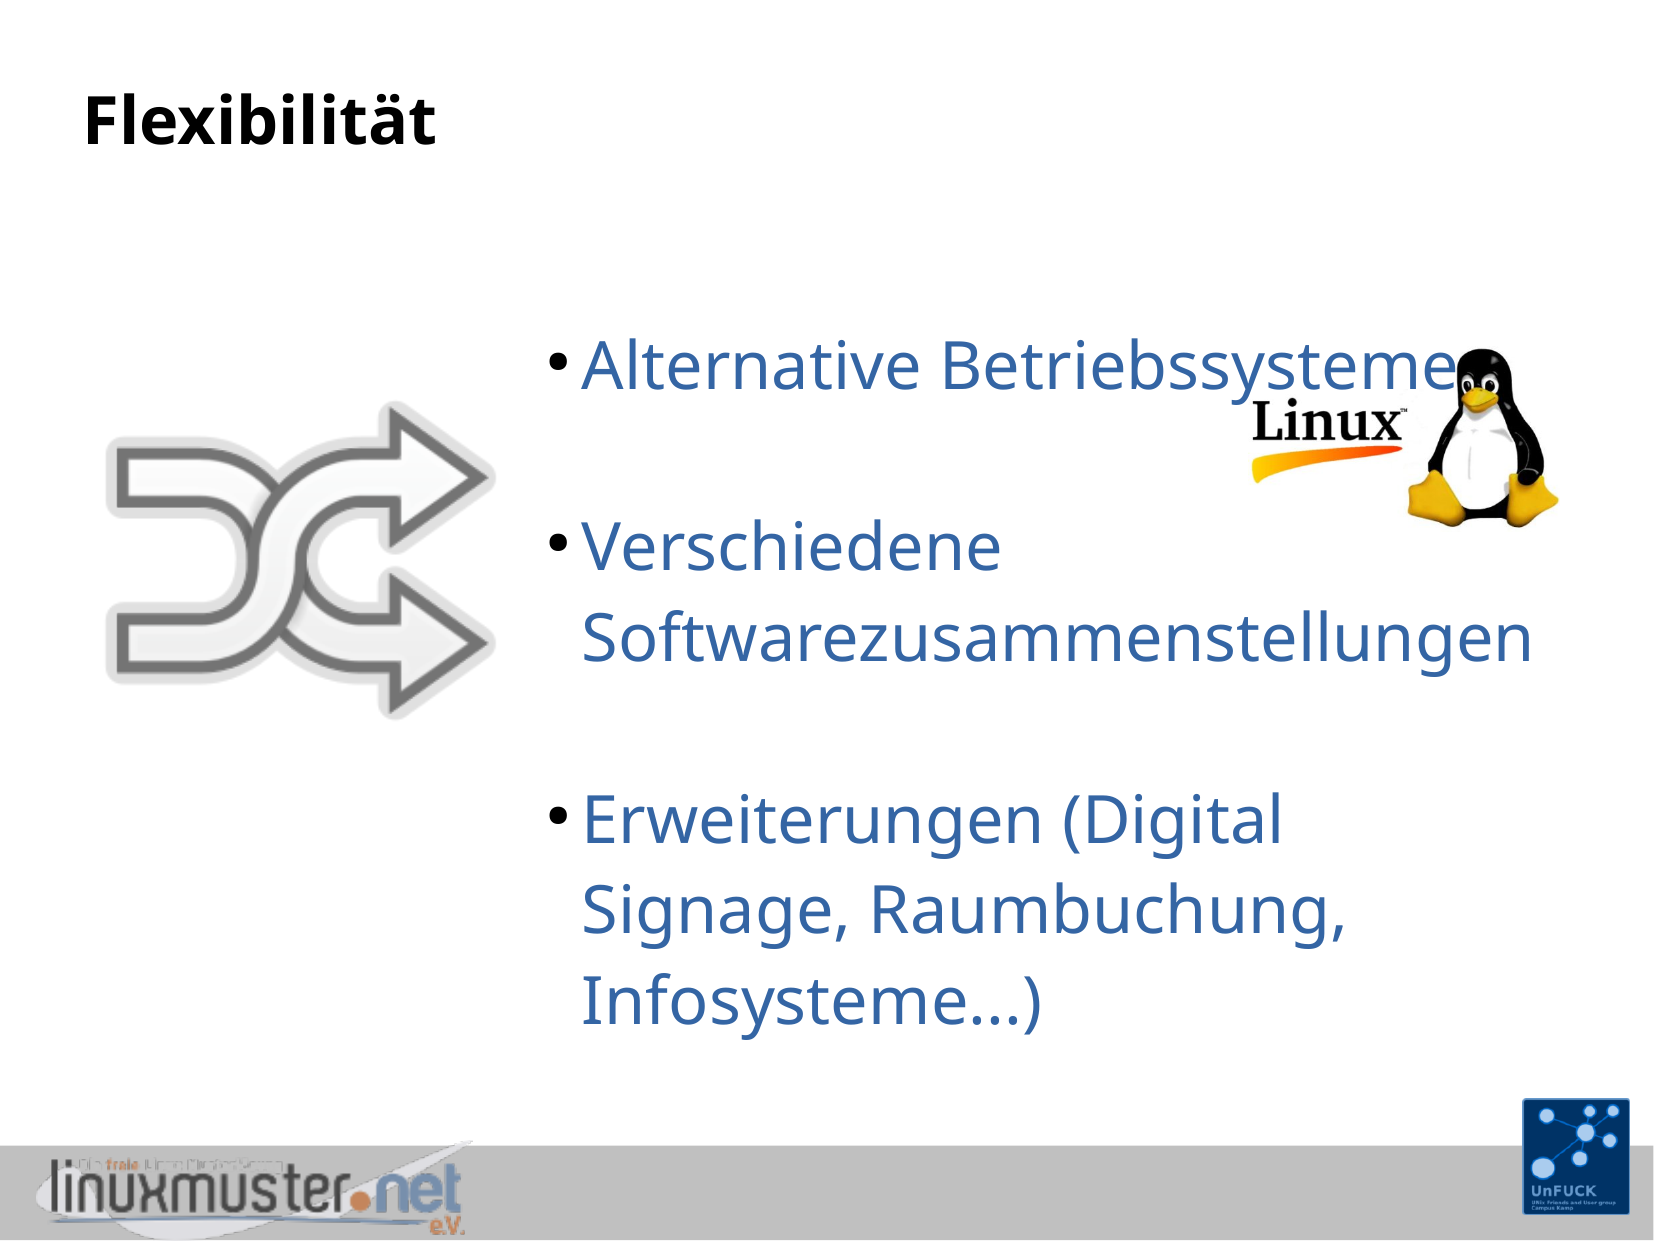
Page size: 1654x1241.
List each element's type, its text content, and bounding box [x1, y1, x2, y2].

text_box Alternative Betriebssysteme Verschiedene Softwarezusammenstellungen Erweiterungen (Digital Signage, Raumbuchung, Infosysteme...) [531, 310, 1560, 851]
picture [23, 271, 591, 839]
picture [36, 1140, 473, 1241]
picture [1522, 1098, 1630, 1215]
title Flexibilität [82, 49, 1571, 189]
